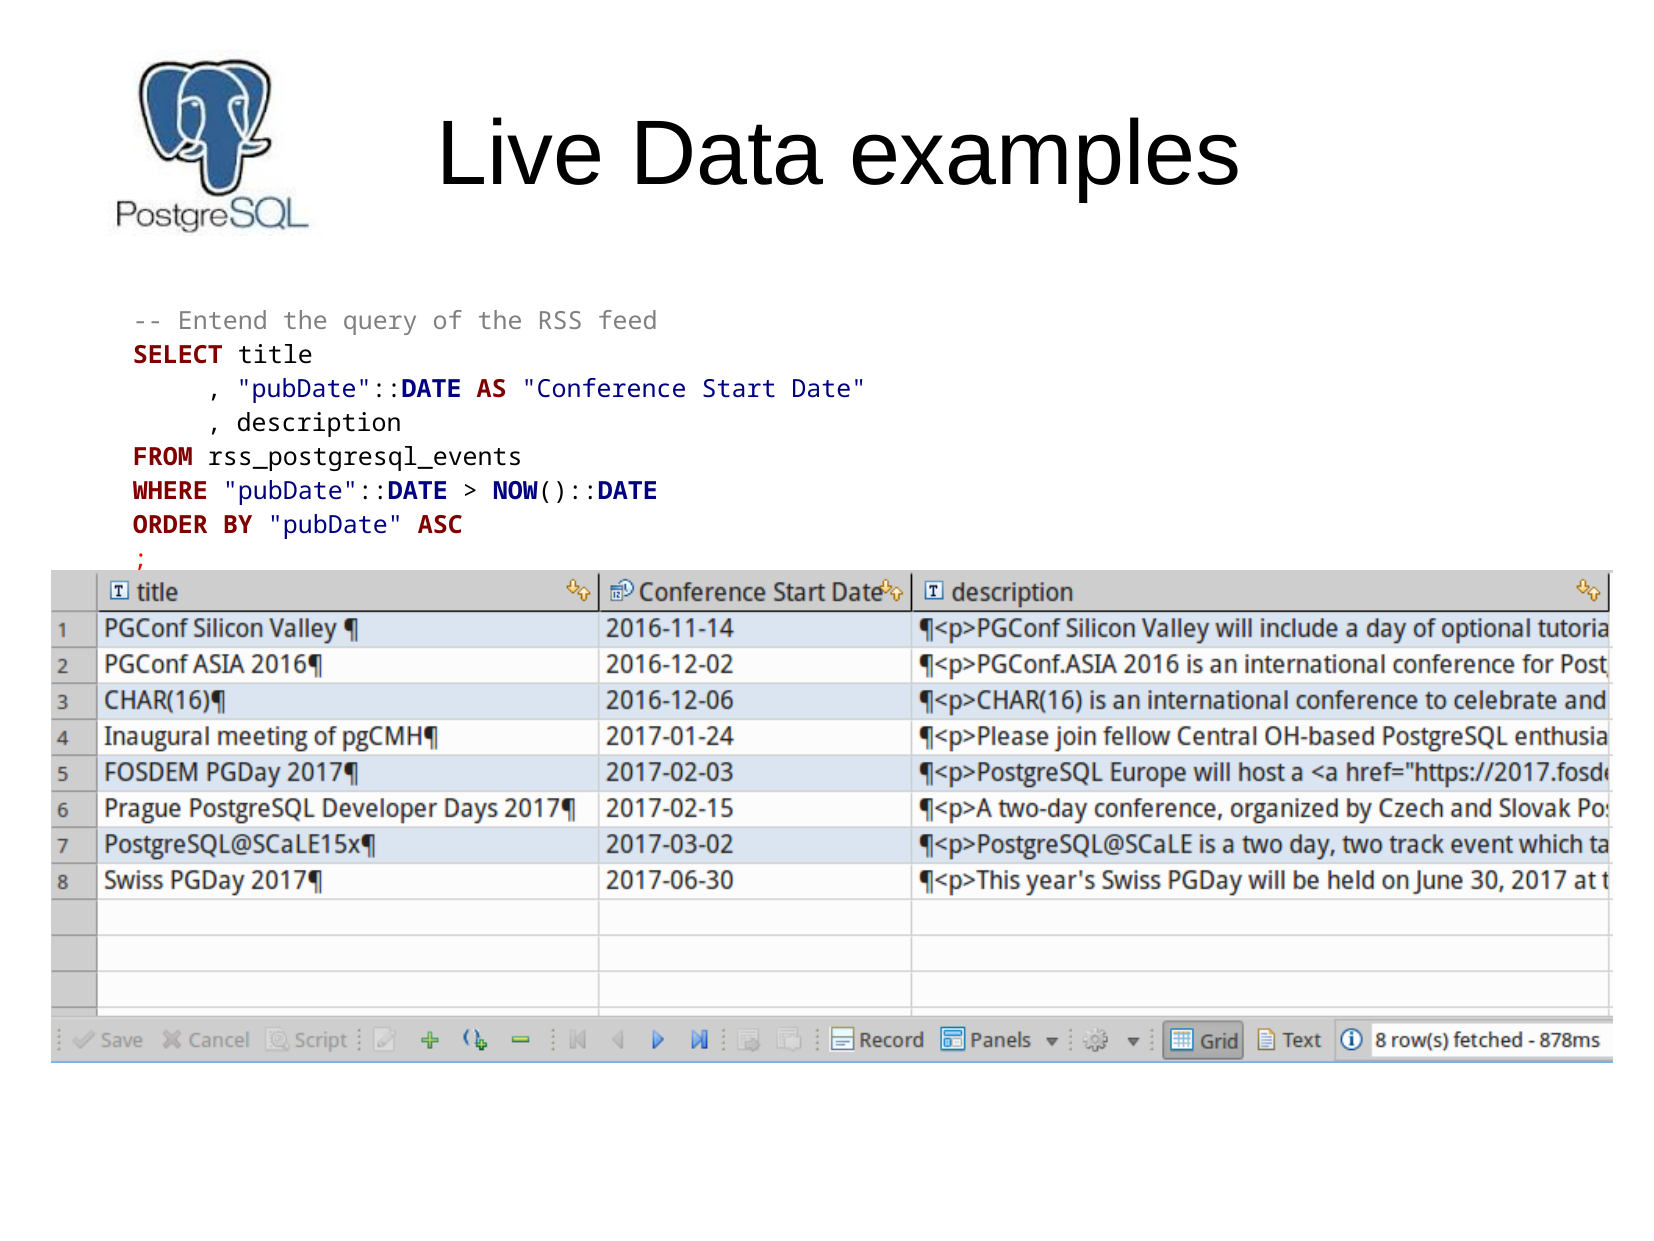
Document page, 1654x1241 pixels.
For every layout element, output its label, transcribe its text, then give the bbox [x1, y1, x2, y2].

picture [58, 50, 356, 237]
text_box -- Entend the query of the RSS feed SELECT title , "pubDate"::DATE AS "Conference Start Date" , description FROM rss_postgresql_events WHERE "pubDate"::DATE > NOW()::DATE ORDER BY "pubDate" ASC ; [118, 295, 1217, 545]
title Live Data examples [82, 49, 1571, 257]
picture [51, 570, 1613, 1063]
list [82, 290, 1538, 570]
